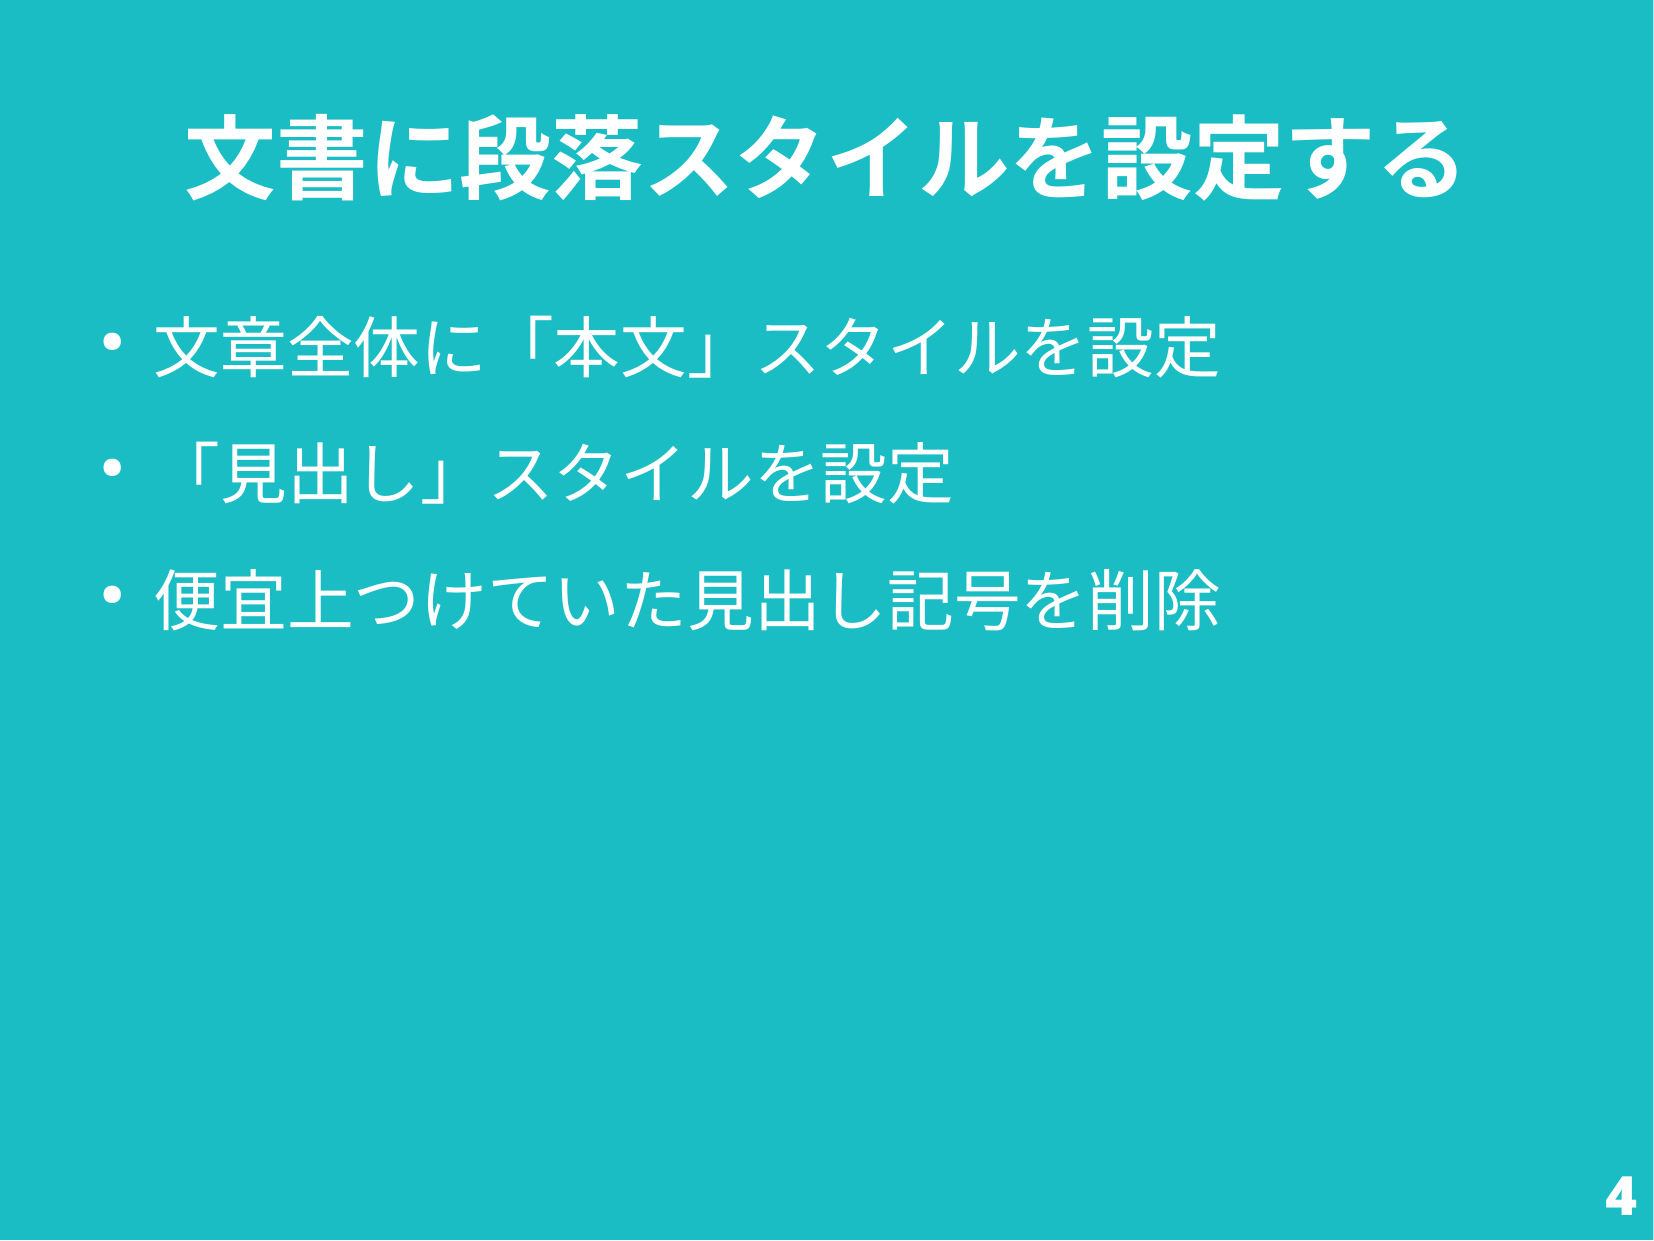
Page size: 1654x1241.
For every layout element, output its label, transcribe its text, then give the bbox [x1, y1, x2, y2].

title 文書に段落スタイルを設定する [82, 49, 1571, 257]
list 文章全体に「本文」スタイルを設定 「見出し」スタイルを設定 便宜上つけていた見出し記号を削除 [82, 295, 1571, 1063]
